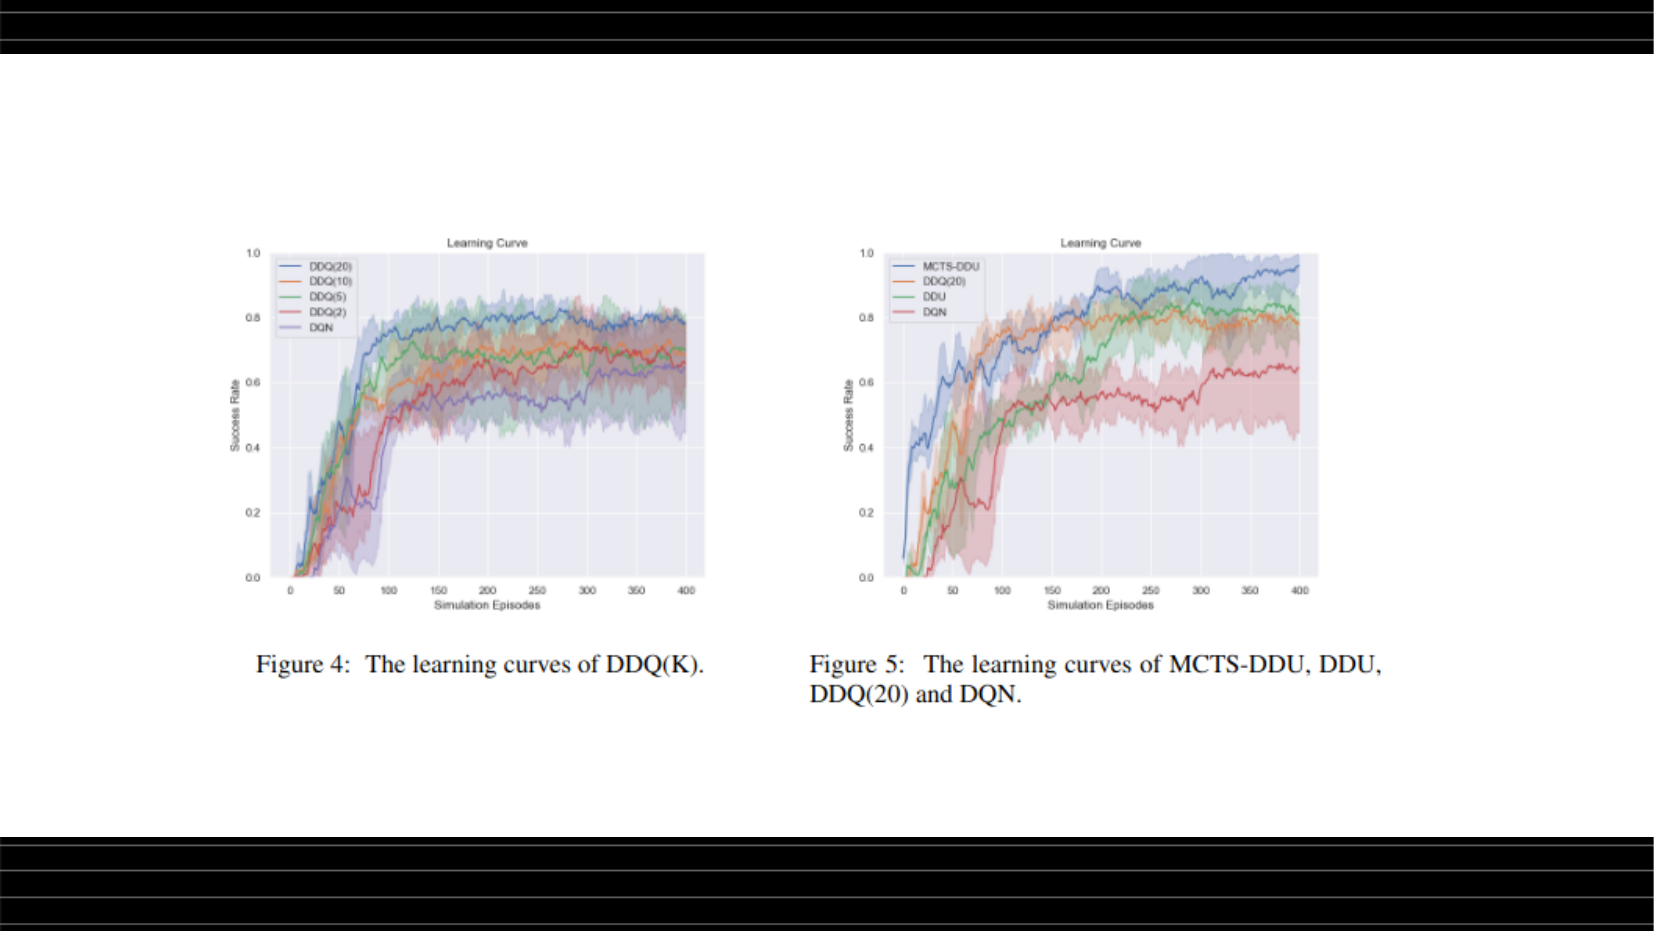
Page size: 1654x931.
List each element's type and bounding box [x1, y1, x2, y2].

picture [0, 837, 1654, 931]
picture [182, 209, 1426, 715]
picture [0, 0, 1654, 54]
